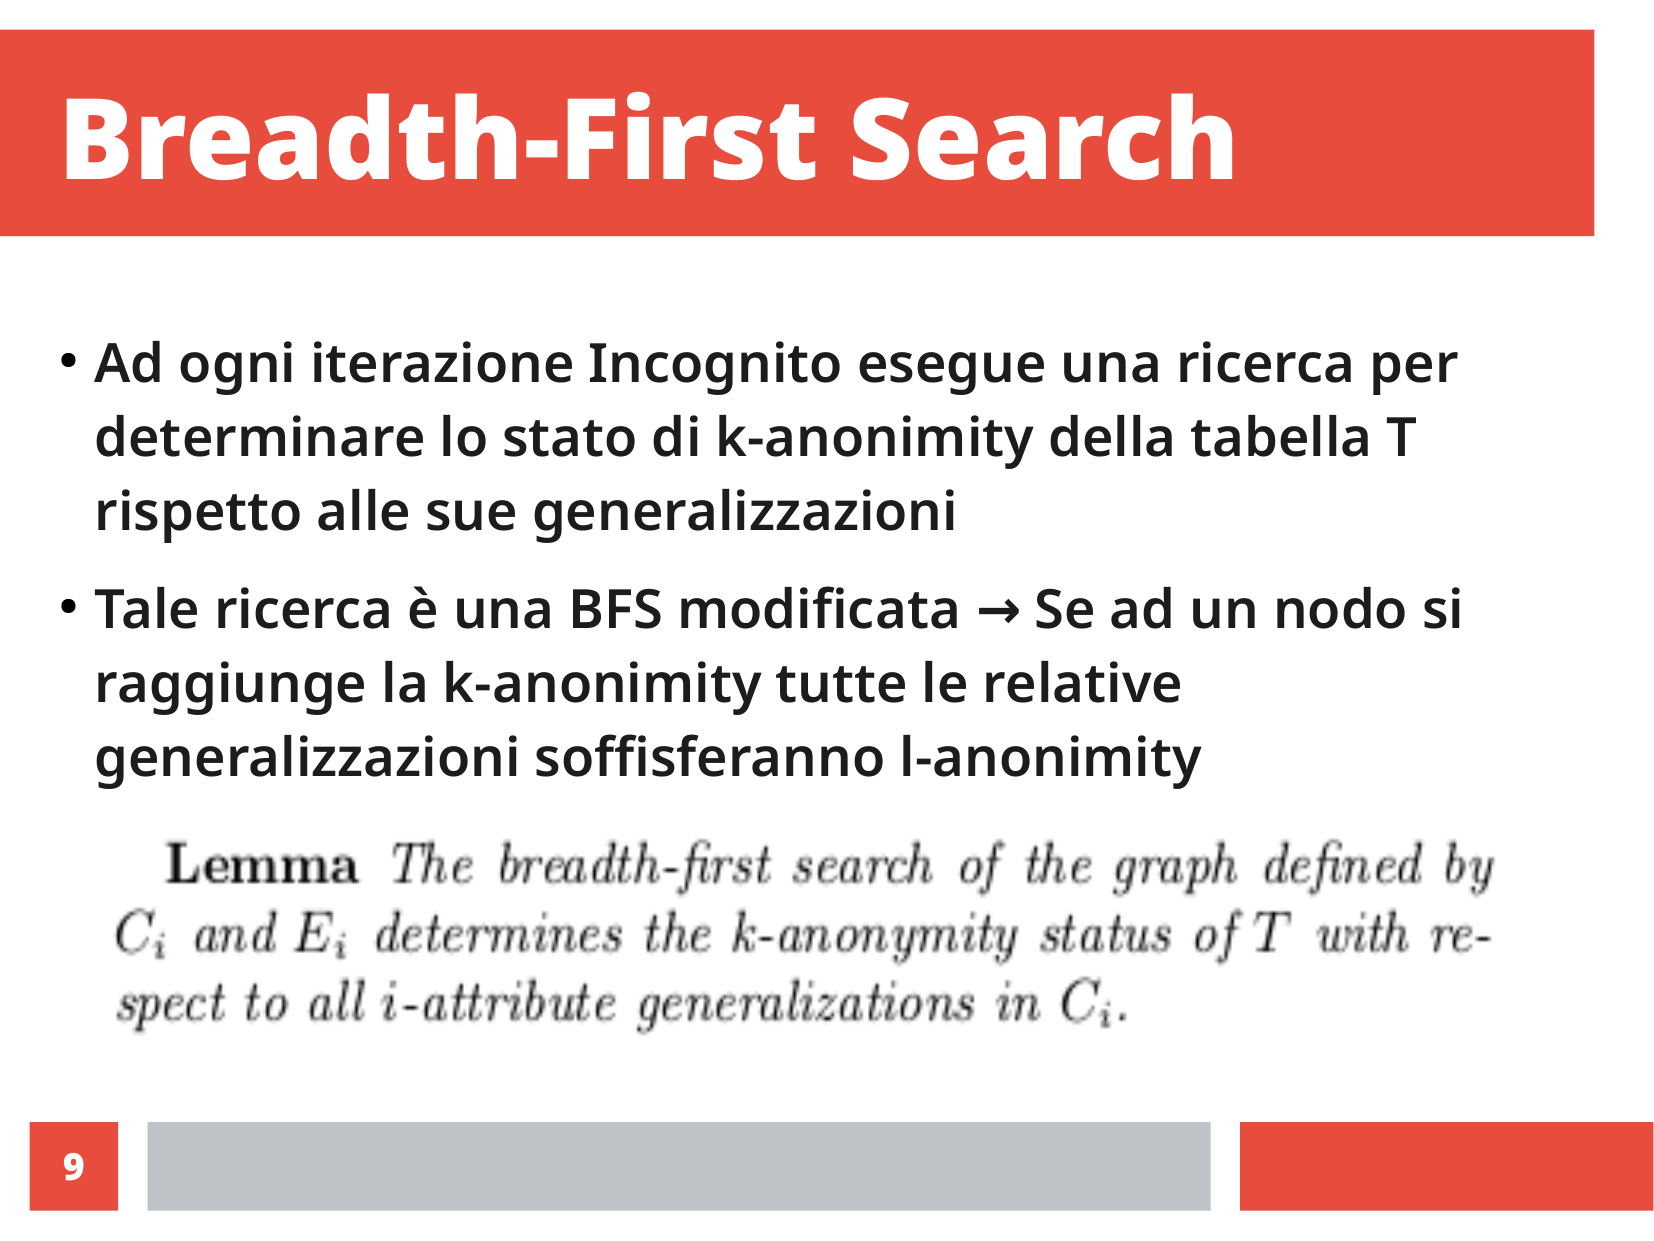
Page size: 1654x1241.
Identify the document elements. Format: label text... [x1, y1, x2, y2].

picture [99, 819, 1508, 1047]
title Breadth-First Search [59, 59, 1595, 207]
list Ad ogni iterazione Incognito esegue una ricerca per determinare lo stato di k-anonimity della tabella T rispetto alle sue generalizzazioni Tale ricerca è una BFS modificata → Se ad un nodo si raggiunge la k-anonimity tutte le relative generalizzazioni soffisferanno l-anonimity [59, 324, 1565, 1093]
